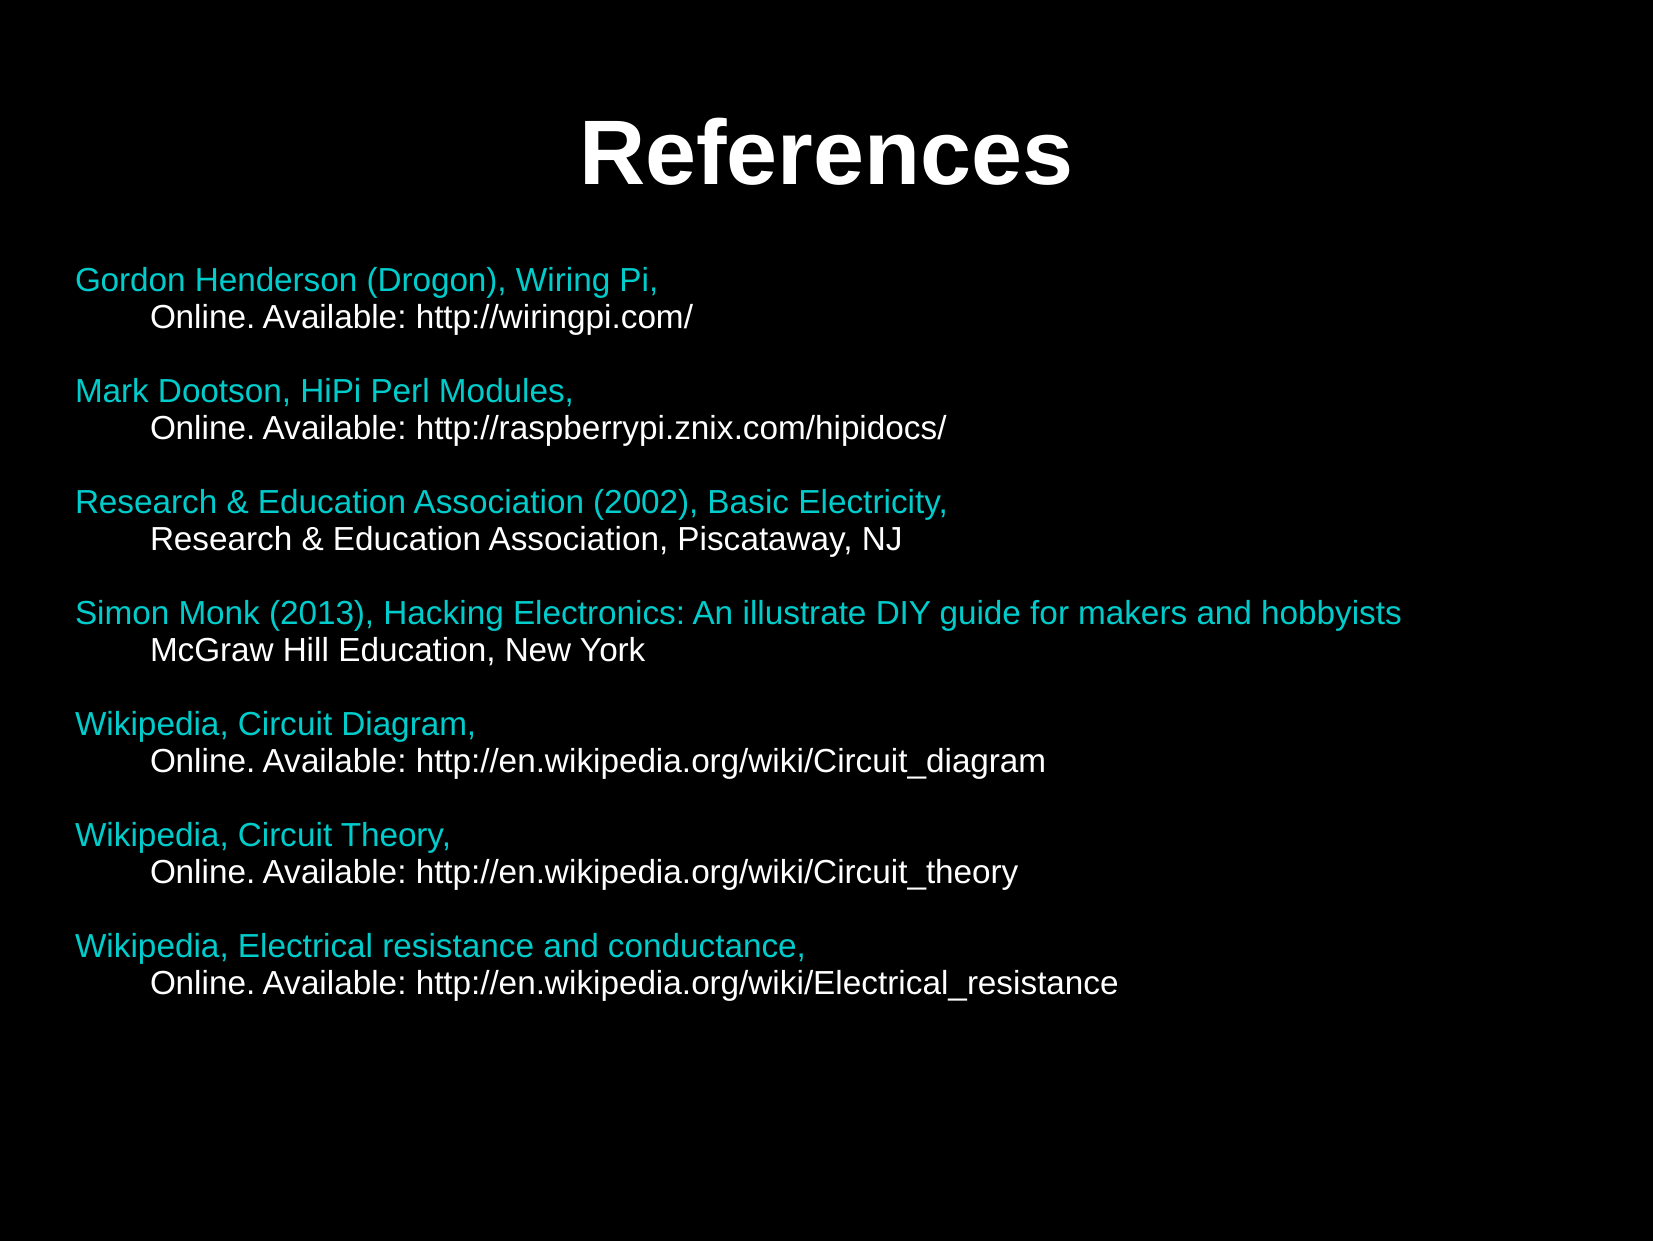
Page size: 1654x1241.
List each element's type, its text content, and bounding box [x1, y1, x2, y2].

subtitle Gordon Henderson (Drogon), Wiring Pi, Online. Available: http://wiringpi.com/ Mark Dootson, HiPi Perl Modules, Online. Available: http://raspberrypi.znix.com/hipidocs/ Research & Education Association (2002), Basic Electricity, Research & Education Association, Piscataway, NJ Simon Monk (2013), Hacking Electronics: An illustrate DIY guide for makers and hobbyists McGraw Hill Education, New York Wikipedia, Circuit Diagram, Online. Available: http://en.wikipedia.org/wiki/Circuit_diagram Wikipedia, Circuit Theory, Online. Available: http://en.wikipedia.org/wiki/Circuit_theory Wikipedia, Electrical resistance and conductance, Online. Available: http://en.wikipedia.org/wiki/Electrical_resistance [75, 261, 1563, 1081]
title References [82, 49, 1571, 257]
